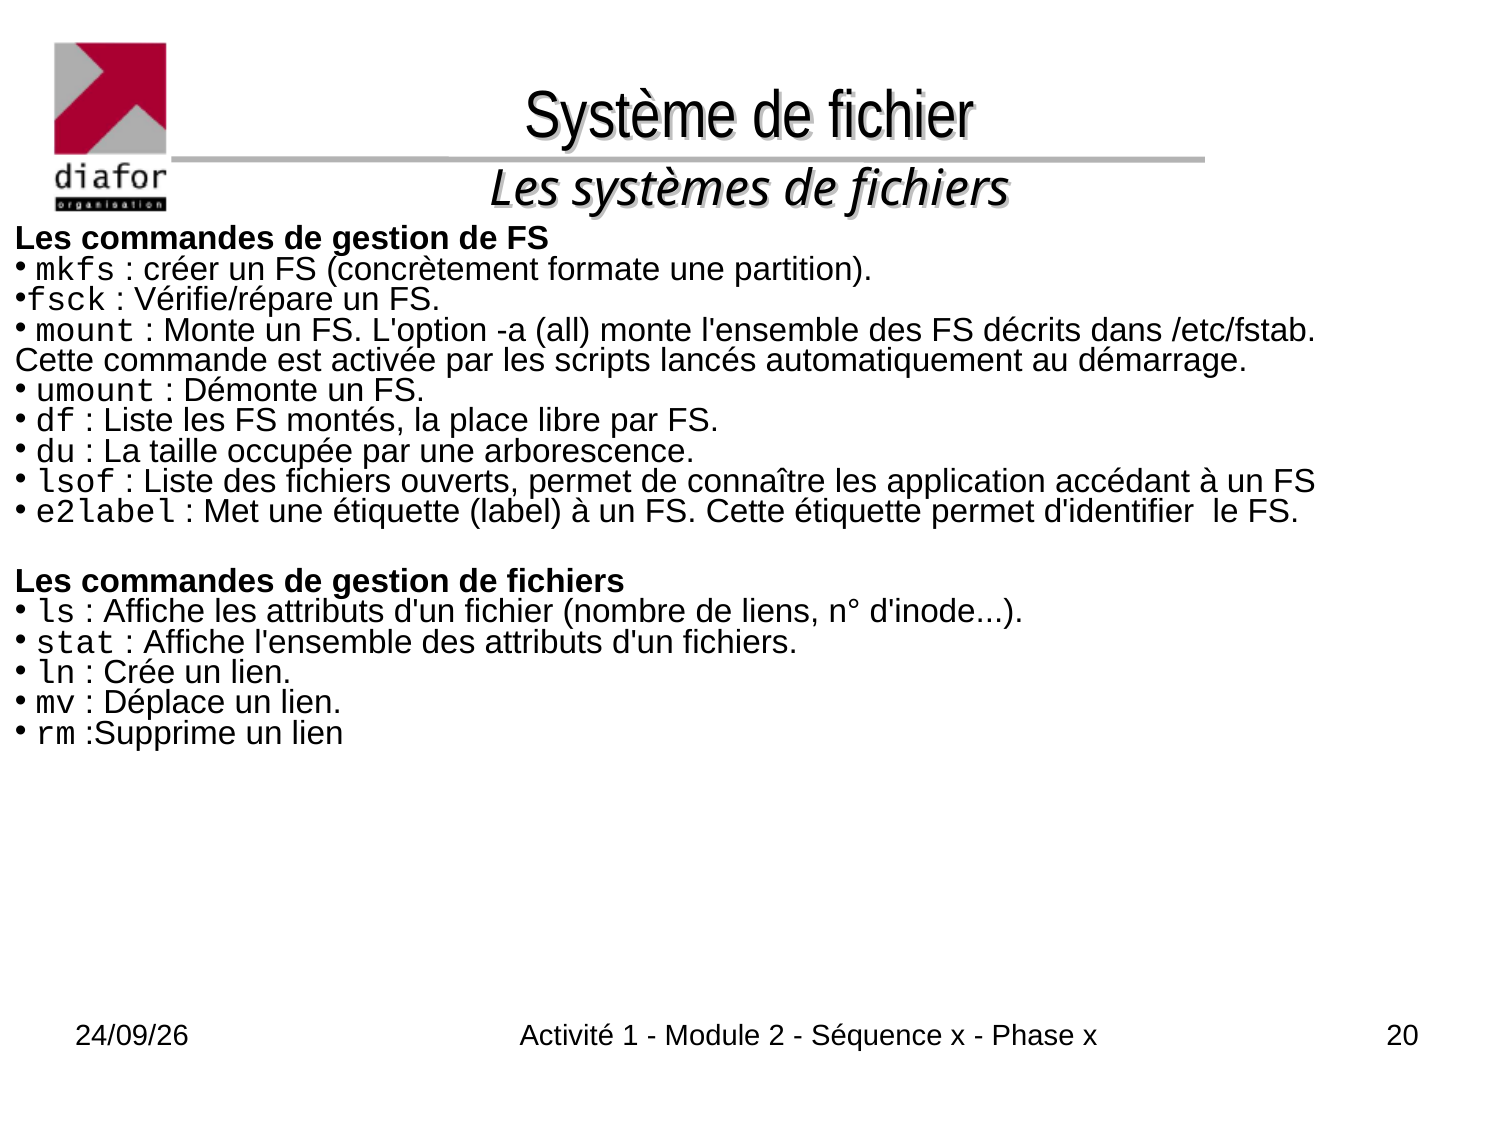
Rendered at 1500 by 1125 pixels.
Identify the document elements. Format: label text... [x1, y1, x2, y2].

text_box Les commandes de gestion de FS mkfs : créer un FS (concrètement formate une partition). fsck : Vérifie/répare un FS. mount : Monte un FS. L'option -a (all) monte l'ensemble des FS décrits dans /etc/fstab. Cette commande est activée par les scripts lancés automatiquement au démarrage. umount : Démonte un FS. df : Liste les FS montés, la place libre par FS. du : La taille occupée par une arborescence. lsof : Liste des fichiers ouverts, permet de connaître les application accédant à un FS e2label : Met une étiquette (label) à un FS. Cette étiquette permet d'identifier le FS. [0, 218, 1343, 537]
title Système de fichier Les systèmes de fichiers [75, 45, 1426, 250]
picture [53, 42, 168, 213]
text_box Les commandes de gestion de fichiers ls : Affiche les attributs d'un fichier (nombre de liens, n° d'inode...). stat : Affiche l'ensemble des attributs d'un fichiers. ln : Crée un lien. mv : Déplace un lien. rm :Supprime un lien [0, 561, 1041, 788]
